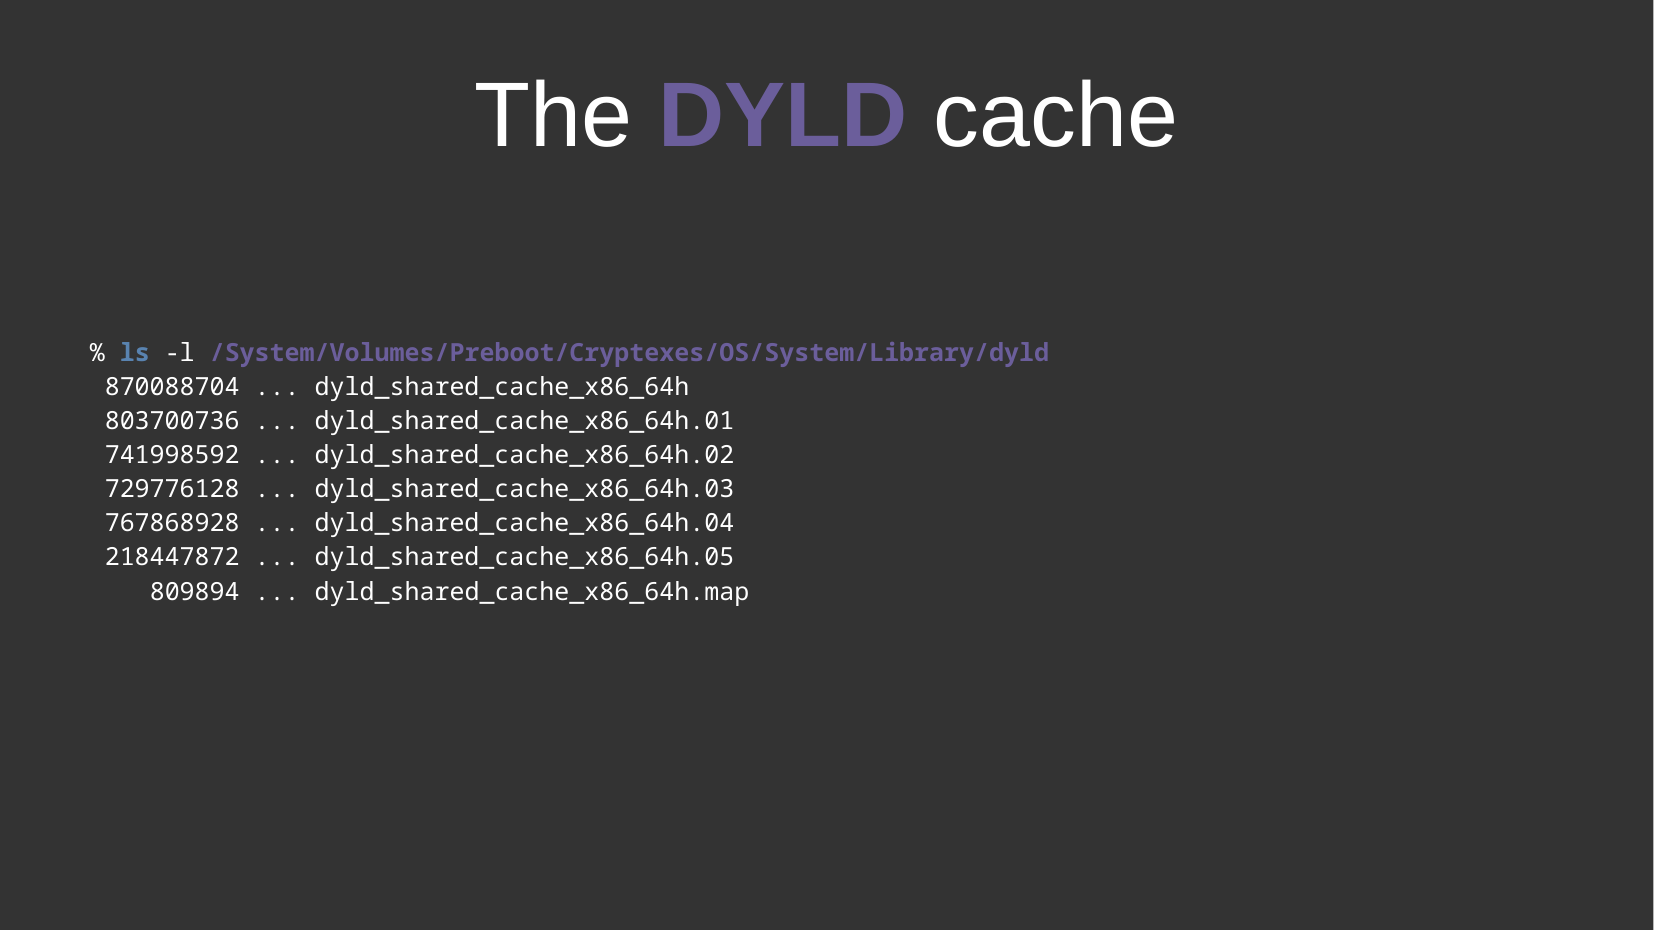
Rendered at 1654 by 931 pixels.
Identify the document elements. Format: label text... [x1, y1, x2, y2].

title The DYLD cache [82, 37, 1571, 193]
text_box % ls -l /System/Volumes/Preboot/Cryptexes/OS/System/Library/dyld 870088704 ... dyld_shared_cache_x86_64h 803700736 ... dyld_shared_cache_x86_64h.01 741998592 ... dyld_shared_cache_x86_64h.02 729776128 ... dyld_shared_cache_x86_64h.03 767868928 ... dyld_shared_cache_x86_64h.04 218447872 ... dyld_shared_cache_x86_64h.05 809894 ... dyld_shared_cache_x86_64h.map [75, 308, 1613, 601]
